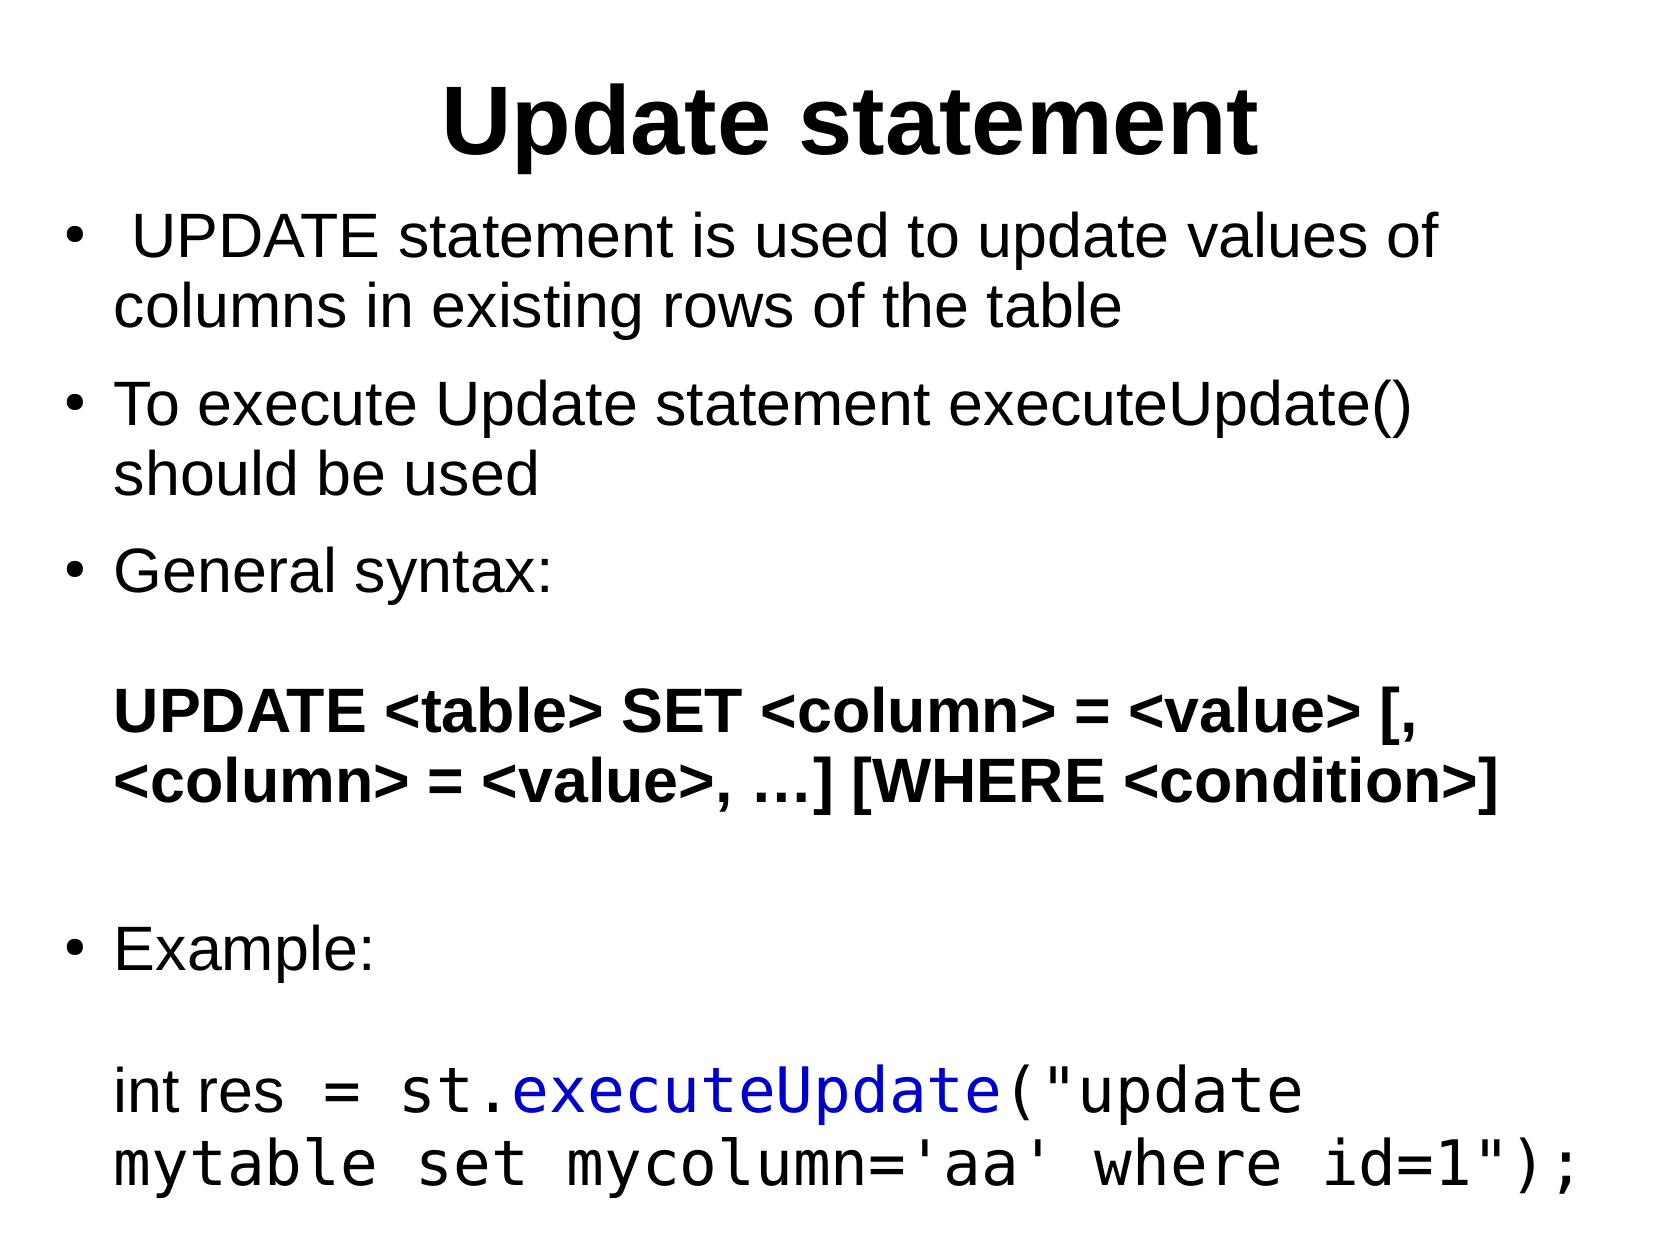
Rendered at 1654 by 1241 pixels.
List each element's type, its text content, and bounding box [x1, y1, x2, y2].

list UPDATE statement is used to update values of columns in existing rows of the table To execute Update statement executeUpdate() should be used General syntax: UPDATE <table> SET <column> = <value> [, <column> = <value>, …] [WHERE <condition>] Example: int res = st.executeUpdate("update mytable set mycolumn='aa' where id=1"); [47, 200, 1607, 1217]
title Update statement [106, 40, 1595, 200]
